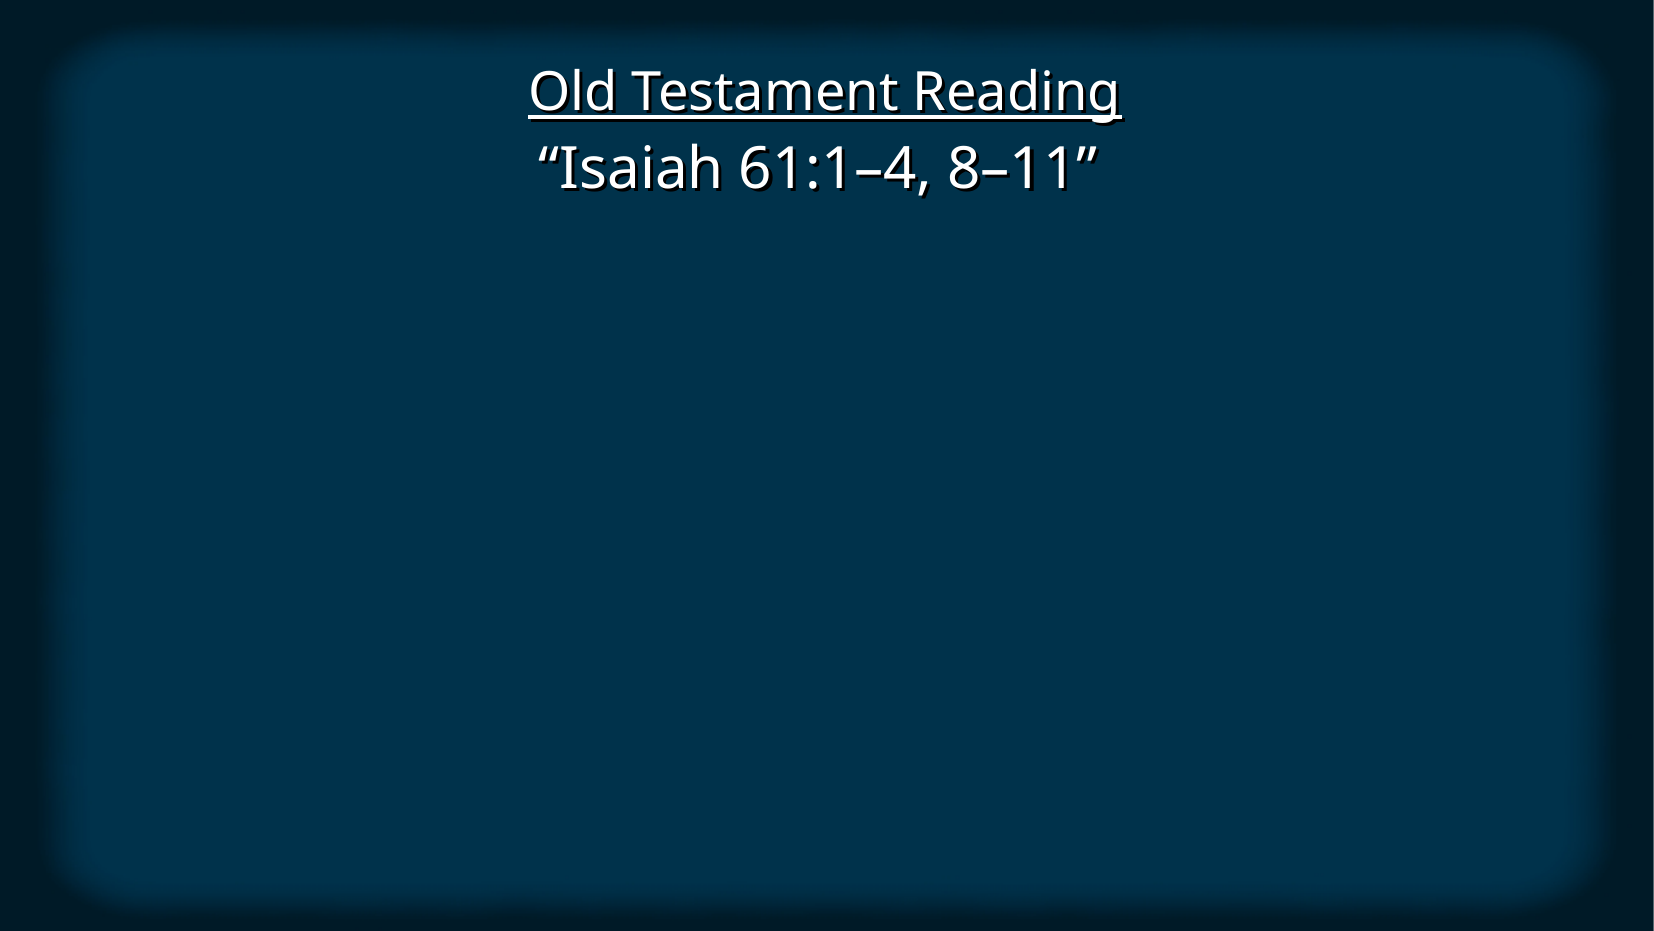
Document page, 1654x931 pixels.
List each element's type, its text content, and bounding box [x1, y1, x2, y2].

picture [0, 0, 1654, 931]
text_box Old Testament Reading “Isaiah 61:1–4, 8–11” [60, 45, 1591, 281]
